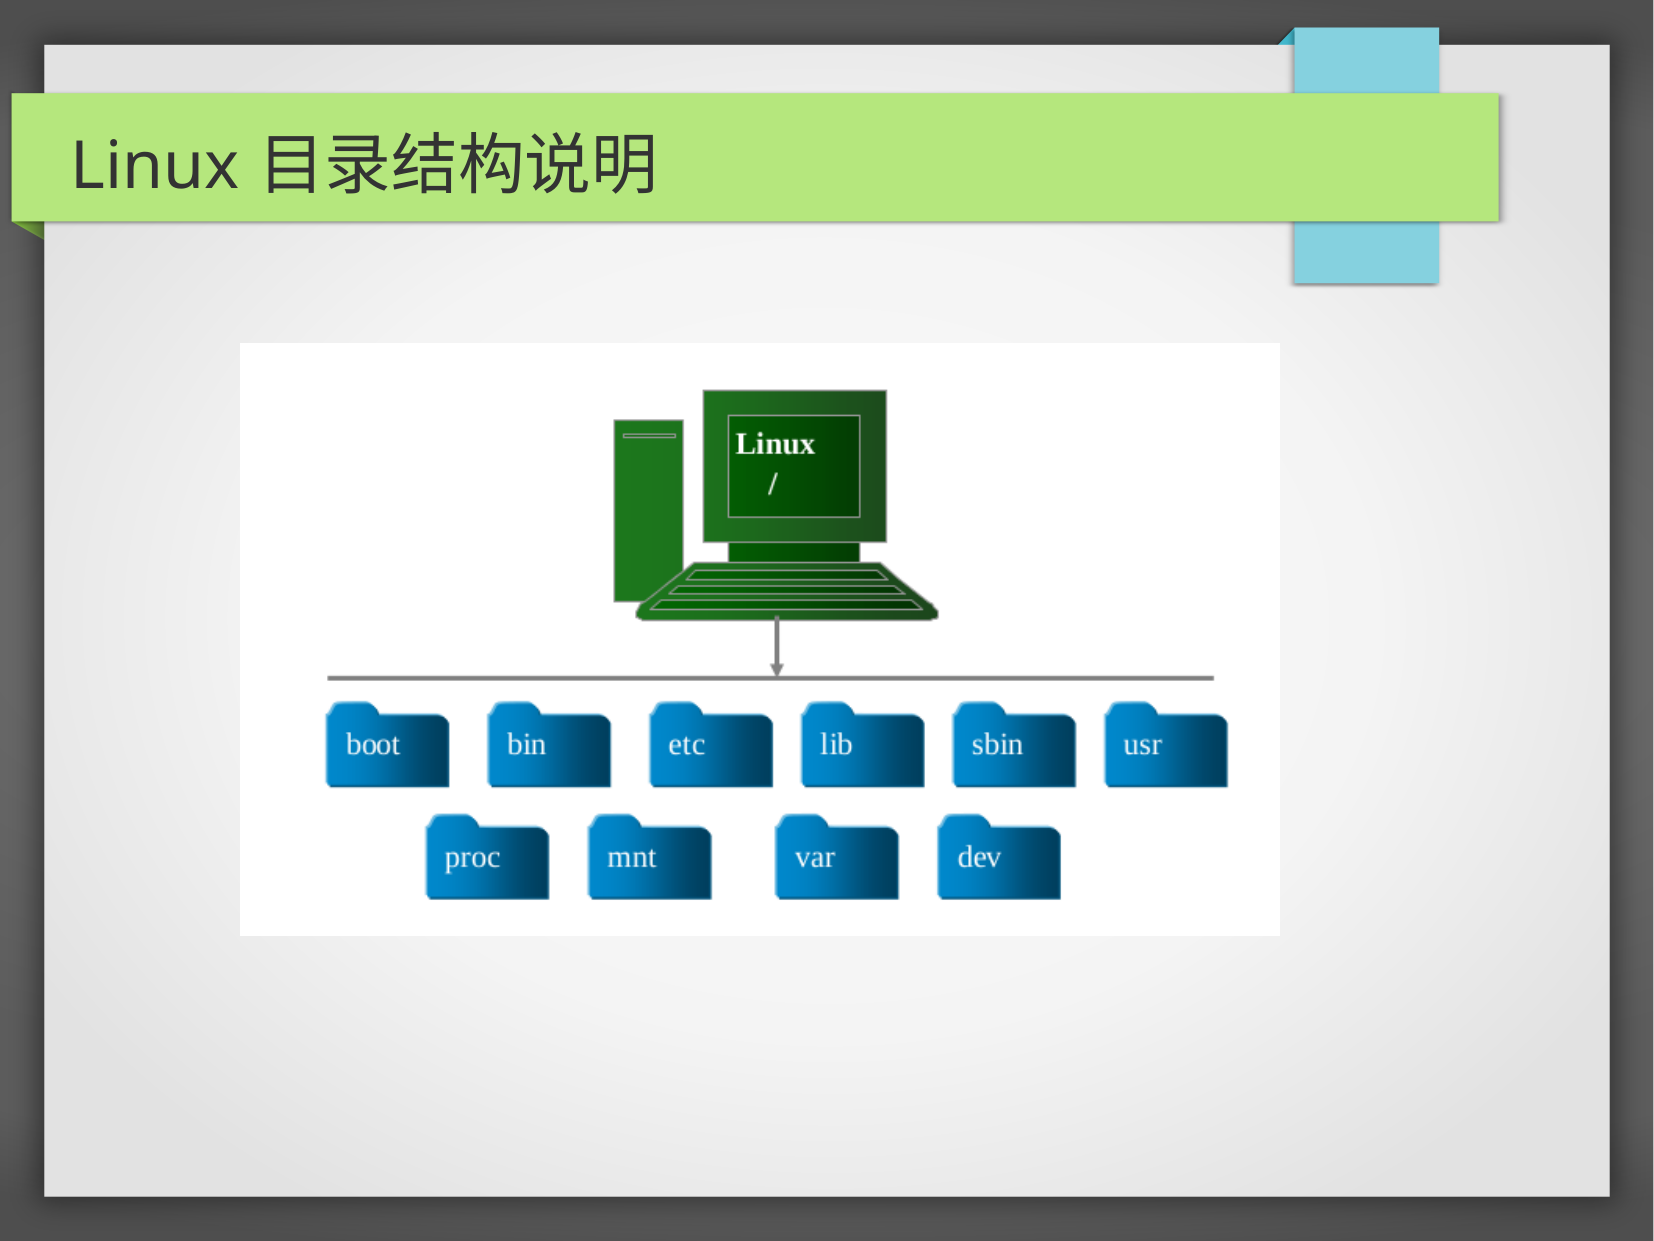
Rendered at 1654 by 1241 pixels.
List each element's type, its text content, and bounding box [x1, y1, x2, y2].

title Linux目录结构说明 [70, 106, 1229, 213]
picture [0, 0, 1654, 1241]
